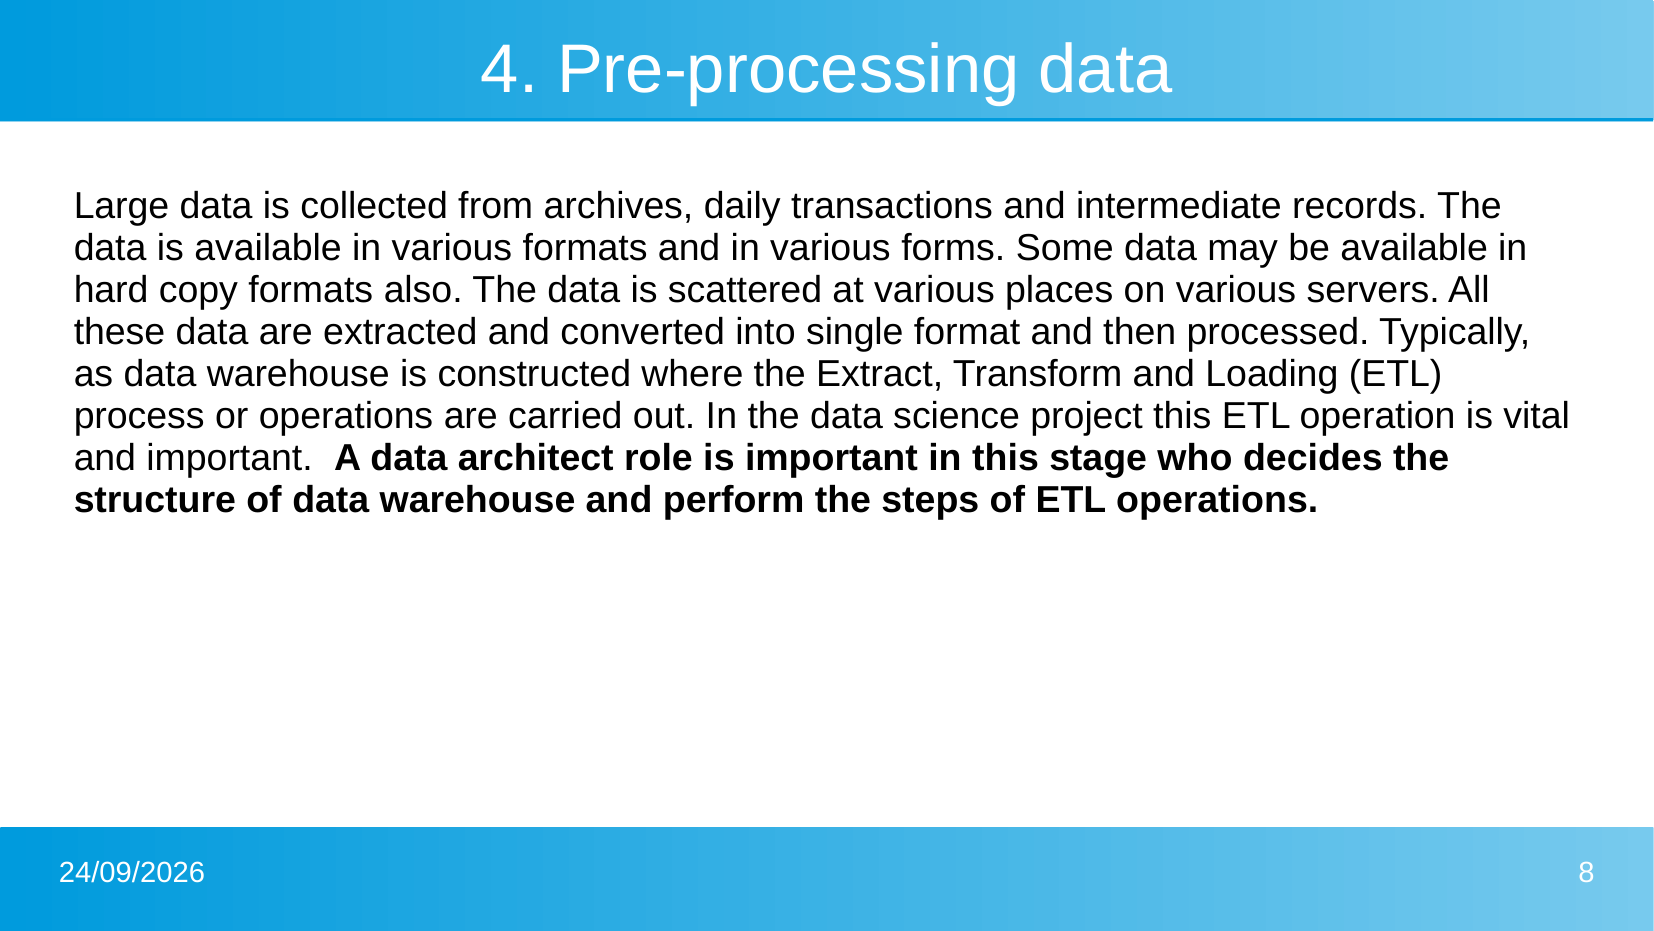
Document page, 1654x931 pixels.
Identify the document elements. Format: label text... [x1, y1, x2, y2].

text_box Large data is collected from archives, daily transactions and intermediate records. The data is available in various formats and in various forms. Some data may be available in hard copy formats also. The data is scattered at various places on various servers. All these data are extracted and converted into single format and then processed. Typically, as data warehouse is constructed where the Extract, Transform and Loading (ETL) process or operations are carried out. In the data science project this ETL operation is vital and important. A data architect role is important in this stage who decides the structure of data warehouse and perform the steps of ETL operations. [59, 177, 1595, 528]
title 4. Pre-processing data [59, 29, 1595, 108]
